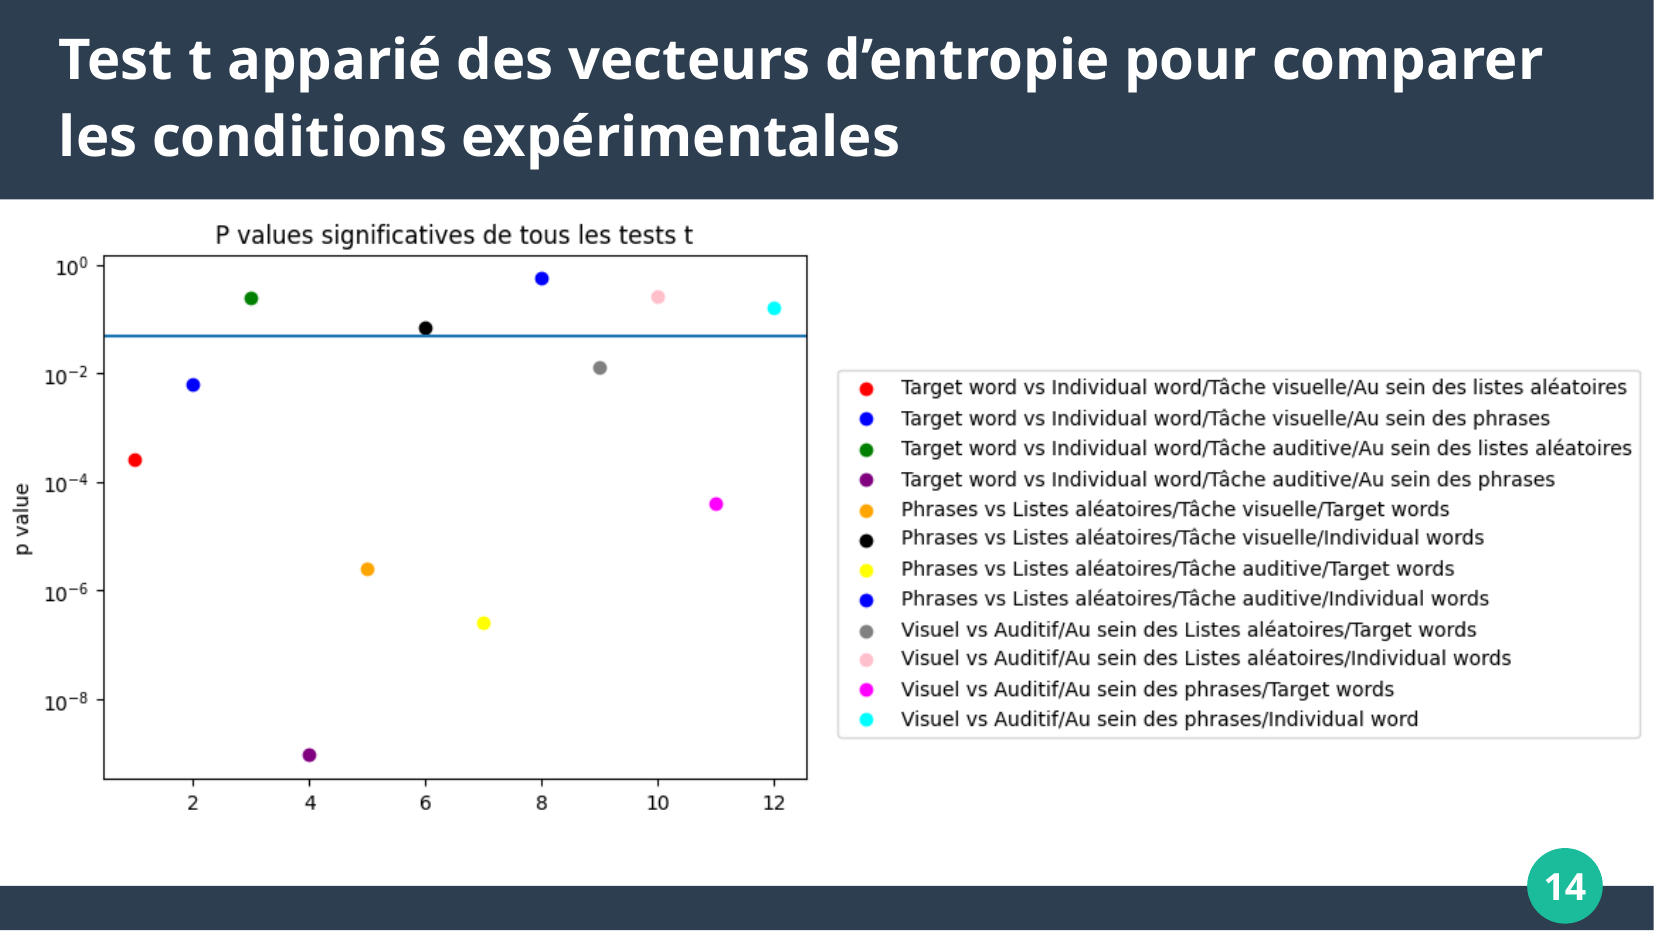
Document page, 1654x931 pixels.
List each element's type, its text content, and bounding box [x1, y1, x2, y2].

title Test t apparié des vecteurs d’entropie pour comparer les conditions expérimentales [59, 37, 1595, 155]
picture [0, 210, 1654, 827]
